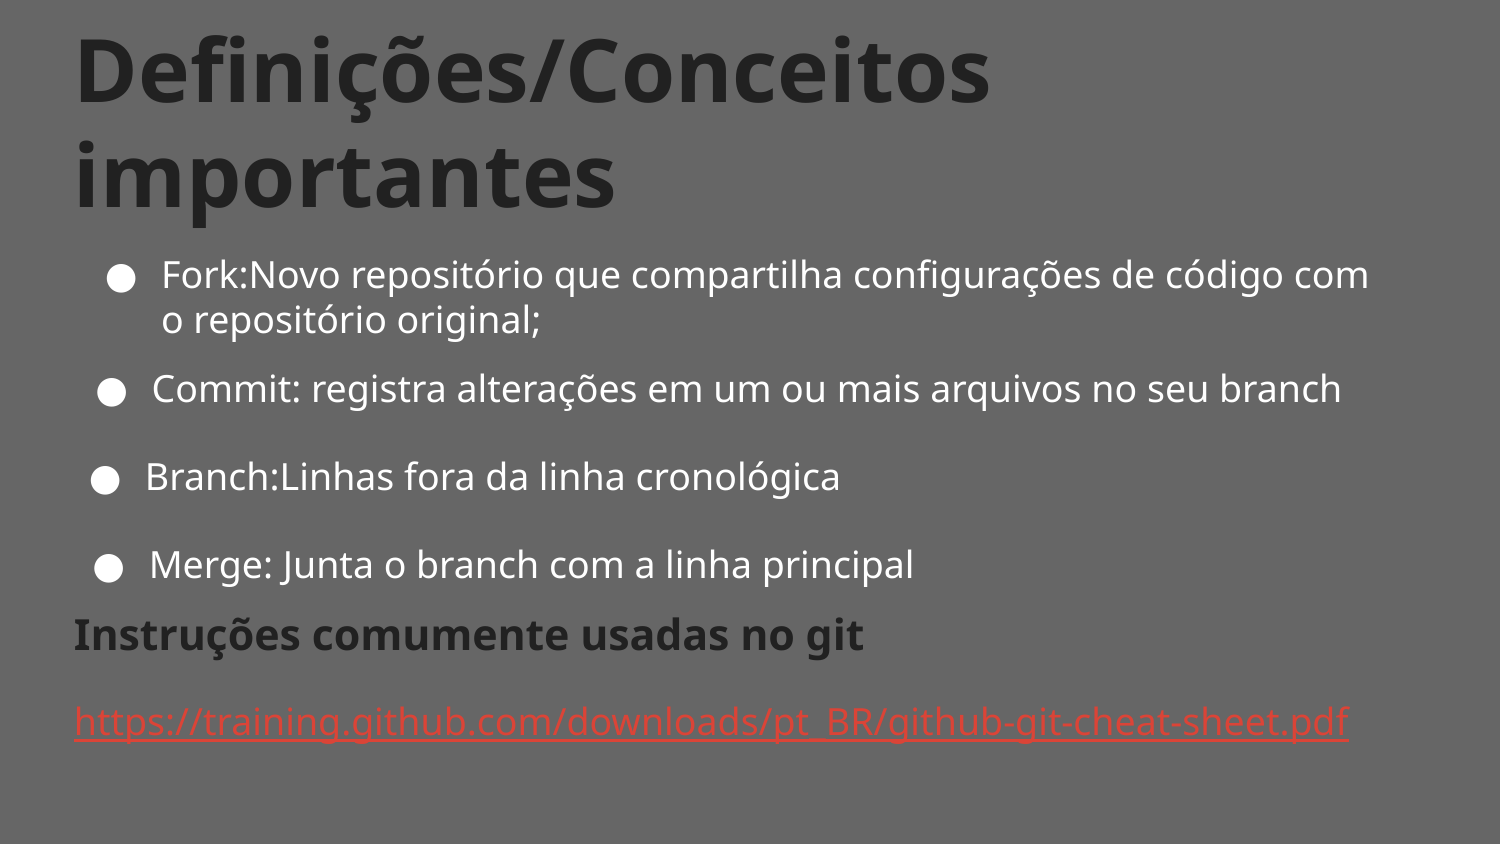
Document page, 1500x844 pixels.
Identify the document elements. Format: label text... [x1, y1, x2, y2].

title Instruções comumente usadas no git [59, 589, 1457, 673]
list https://training.github.com/downloads/pt_BR/github-git-cheat-sheet.pdf [59, 673, 1457, 768]
text_box Branch:Linhas fora da linha cronológica [55, 442, 916, 502]
text_box Definições/Conceitos importantes [59, 0, 1471, 286]
text_box Fork:Novo repositório que compartilha configurações de código com o repositório original; [70, 236, 1418, 355]
text_box Merge: Junta o branch com a linha principal [59, 531, 995, 590]
text_box Commit: registra alterações em um ou mais arquivos no seu branch [61, 355, 1447, 414]
